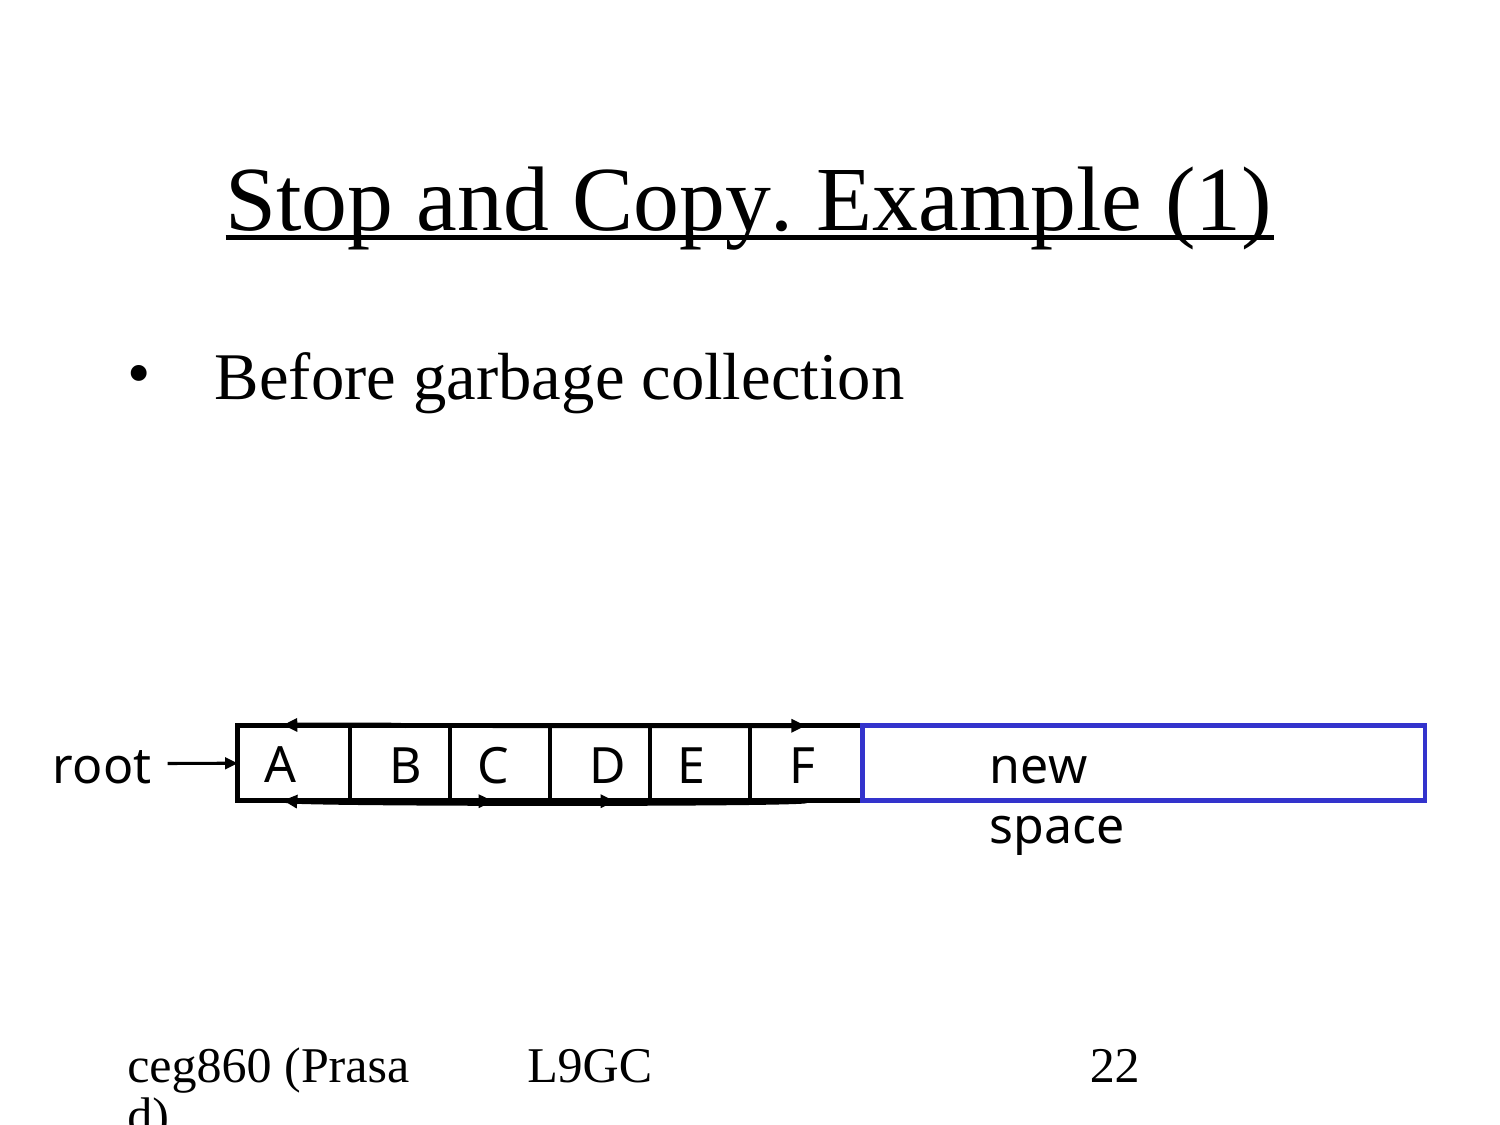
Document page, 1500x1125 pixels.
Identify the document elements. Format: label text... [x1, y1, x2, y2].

text_box root [37, 725, 168, 802]
text_box D [575, 729, 648, 801]
list Before garbage collection [112, 324, 1388, 489]
text_box A [249, 724, 317, 801]
title Stop and Copy. Example (1) [112, 99, 1388, 288]
text_box new space [974, 725, 1238, 862]
text_box F [774, 728, 836, 798]
text_box C [462, 725, 523, 799]
text_box E [662, 725, 724, 801]
text_box B [374, 725, 437, 798]
